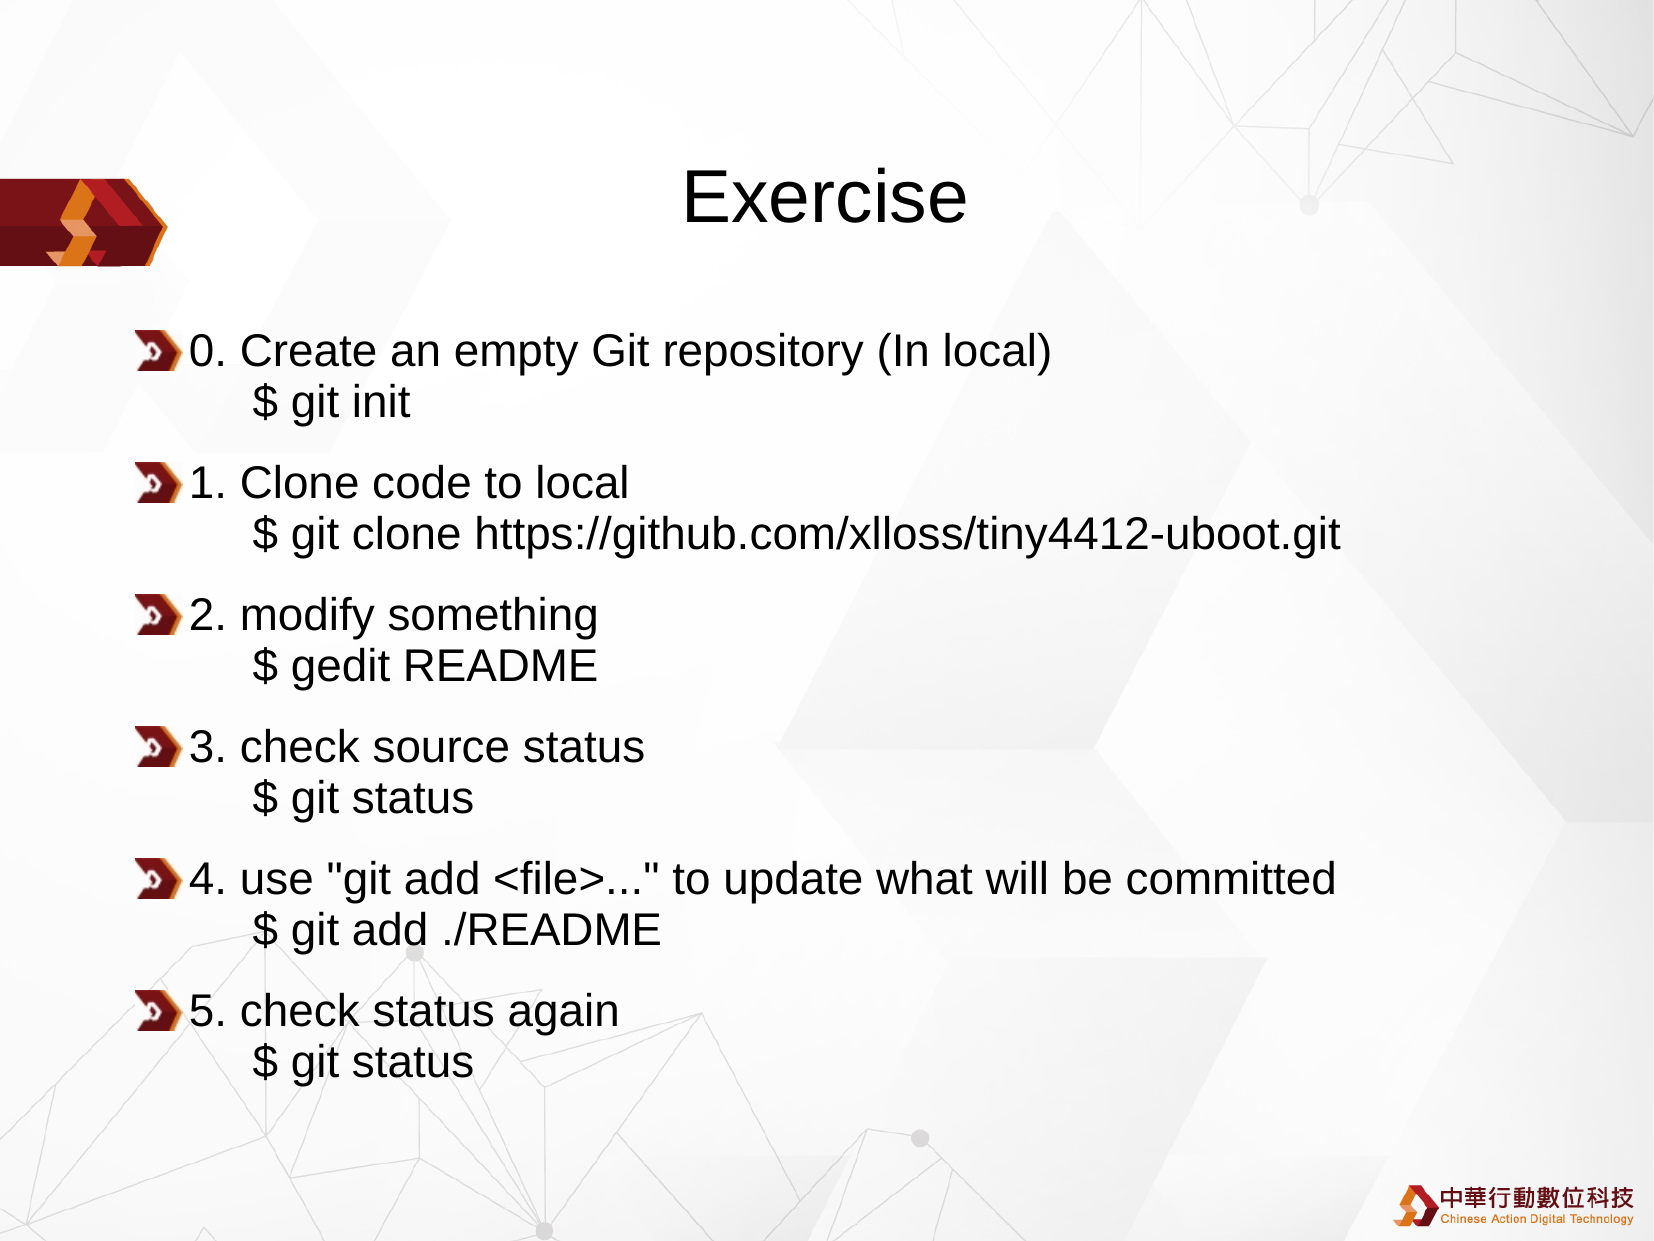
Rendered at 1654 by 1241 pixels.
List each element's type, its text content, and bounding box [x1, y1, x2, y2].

title Exercise [118, 112, 1506, 281]
picture [0, 0, 1654, 1241]
list 0. Create an empty Git repository (In local) $ git init 1. Clone code to local $ git clone https://github.com/xlloss/tiny4412-uboot.git 2. modify something $ gedit README 3. check source status $ git status 4. use "git add <file>..." to update what will be committed $ git add ./README 5. check status again $ git status [118, 324, 1571, 1186]
